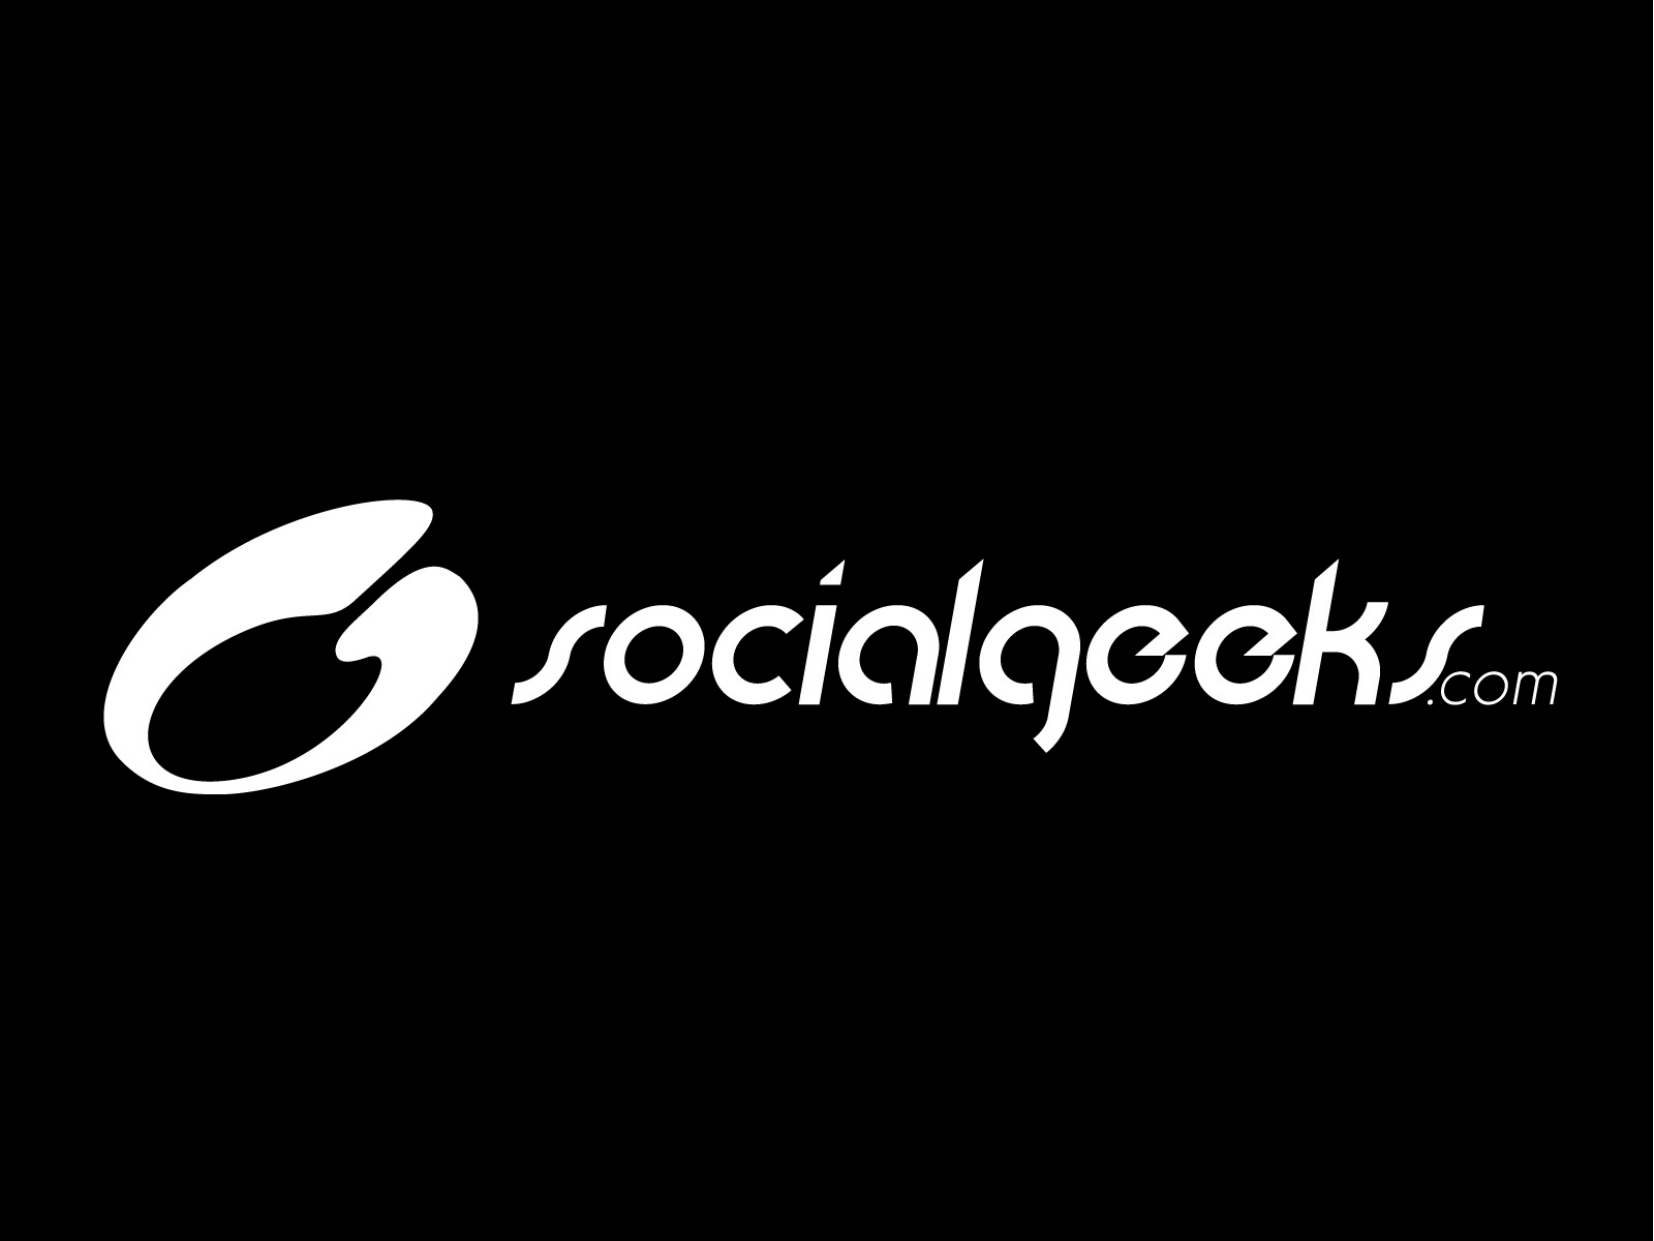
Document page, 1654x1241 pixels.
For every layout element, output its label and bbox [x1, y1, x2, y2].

picture [0, 154, 1653, 1085]
